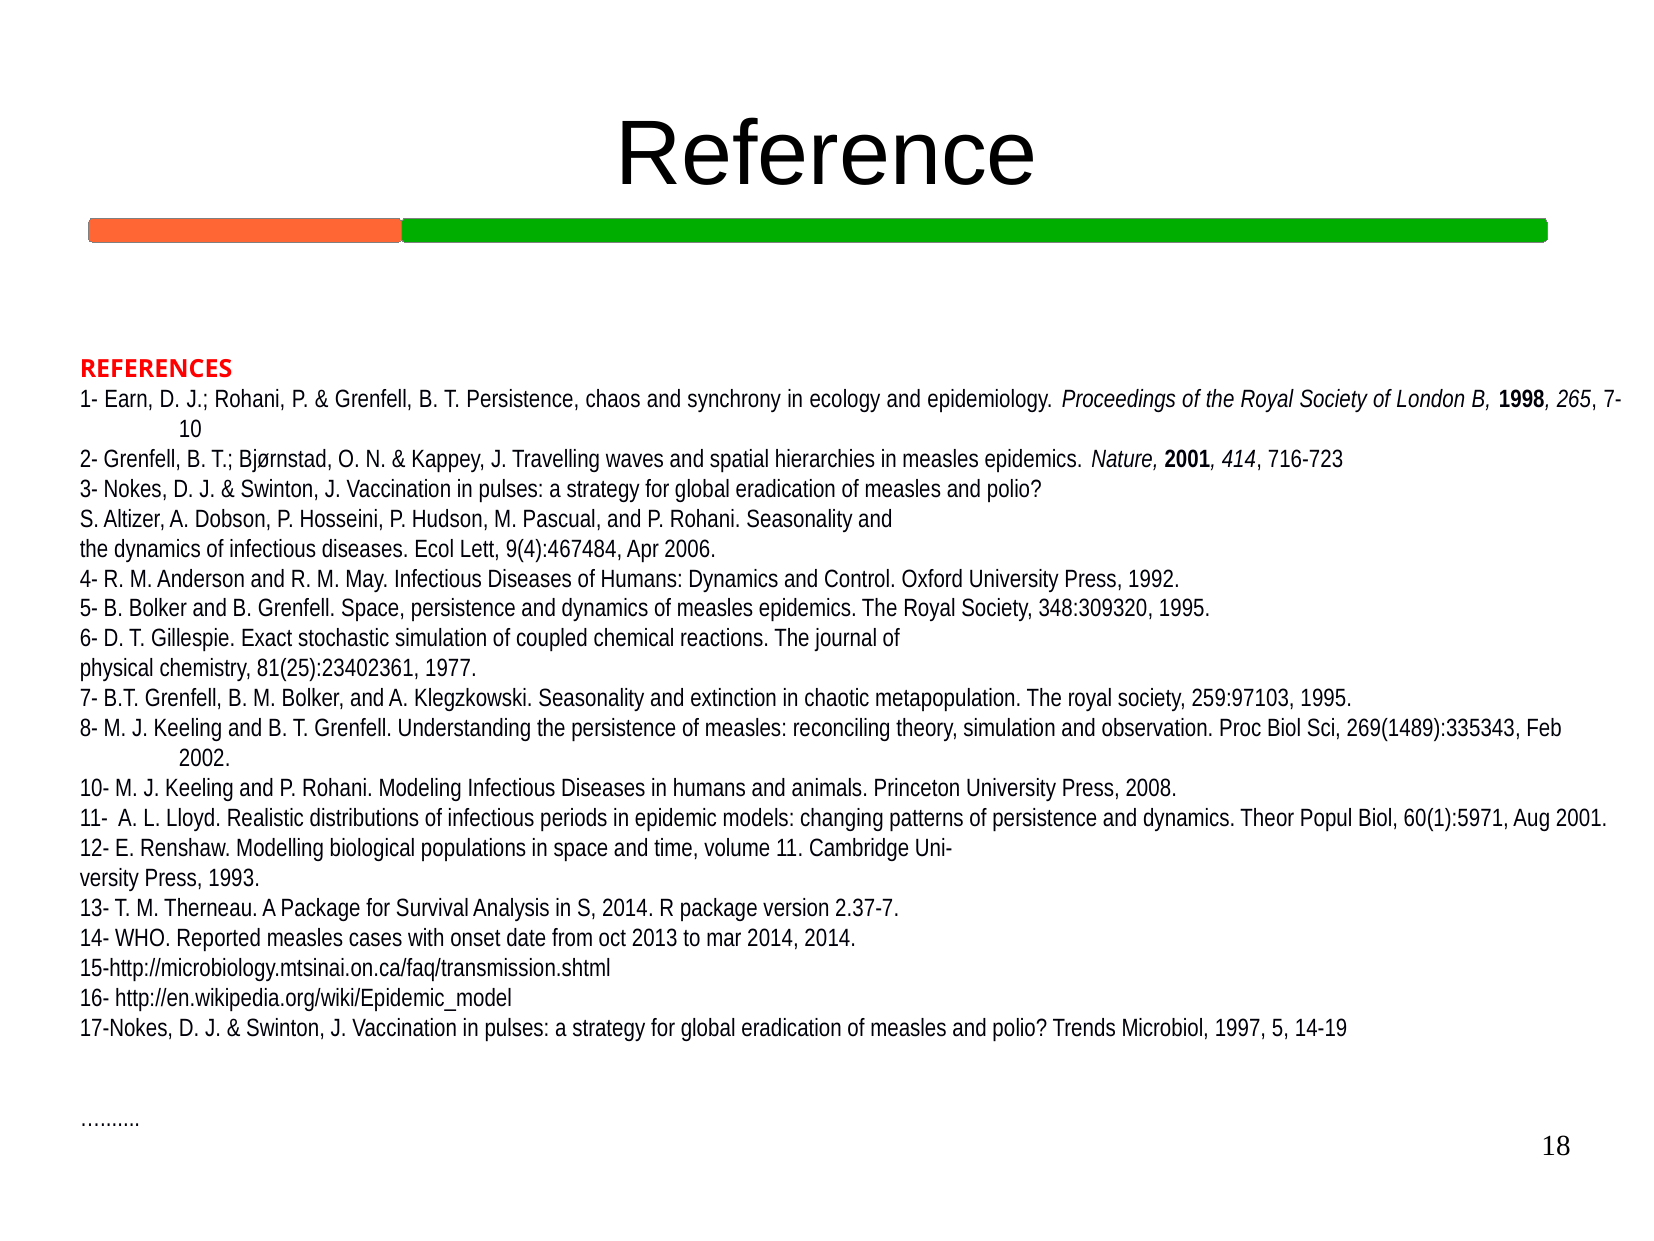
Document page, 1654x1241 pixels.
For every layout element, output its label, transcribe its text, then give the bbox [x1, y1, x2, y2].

title Reference [82, 49, 1571, 257]
text_box REFERENCES 1- Earn, D. J.; Rohani, P. & Grenfell, B. T. Persistence, chaos and synchrony in ecology and epidemiology. Proceedings of the Royal Society of London B, 1998, 265, 7-10 2- Grenfell, B. T.; Bjørnstad, O. N. & Kappey, J. Travelling waves and spatial hierarchies in measles epidemics. Nature, 2001, 414, 716-723 3- Nokes, D. J. & Swinton, J. Vaccination in pulses: a strategy for global eradication of measles and polio? S. Altizer, A. Dobson, P. Hosseini, P. Hudson, M. Pascual, and P. Rohani. Seasonality and the dynamics of infectious diseases. Ecol Lett, 9(4):467484, Apr 2006. 4- R. M. Anderson and R. M. May. Infectious Diseases of Humans: Dynamics and Control. Oxford University Press, 1992. 5- B. Bolker and B. Grenfell. Space, persistence and dynamics of measles epidemics. The Royal Society, 348:309320, 1995. 6- D. T. Gillespie. Exact stochastic simulation of coupled chemical reactions. The journal of physical chemistry, 81(25):23402361, 1977. 7- B.T. Grenfell, B. M. Bolker, and A. Klegzkowski. Seasonality and extinction in chaotic metapopulation. The royal society, 259:97103, 1995. 8- M. J. Keeling and B. T. Grenfell. Understanding the persistence of measles: reconciling theory, simulation and observation. Proc Biol Sci, 269(1489):335343, Feb 2002. 10- M. J. Keeling and P. Rohani. Modeling Infectious Diseases in humans and animals. Princeton University Press, 2008. 11- A. L. Lloyd. Realistic distributions of infectious periods in epidemic models: changing patterns of persistence and dynamics. Theor Popul Biol, 60(1):5971, Aug 2001. 12- E. Renshaw. Modelling biological populations in space and time, volume 11. Cambridge Uni- versity Press, 1993. 13- T. M. Therneau. A Package for Survival Analysis in S, 2014. R package version 2.37-7. 14- WHO. Reported measles cases with onset date from oct 2013 to mar 2014, 2014. 15-http://microbiology.mtsinai.on.ca/faq/transmission.shtml 16- http://en.wikipedia.org/wiki/Epidemic_model 17-Nokes, D. J. & Swinton, J. Vaccination in pulses: a strategy for global eradication of measles and polio? Trends Microbiol, 1997, 5, 14-19 …....... [59, 342, 1642, 1201]
text_box [88, 218, 1548, 243]
